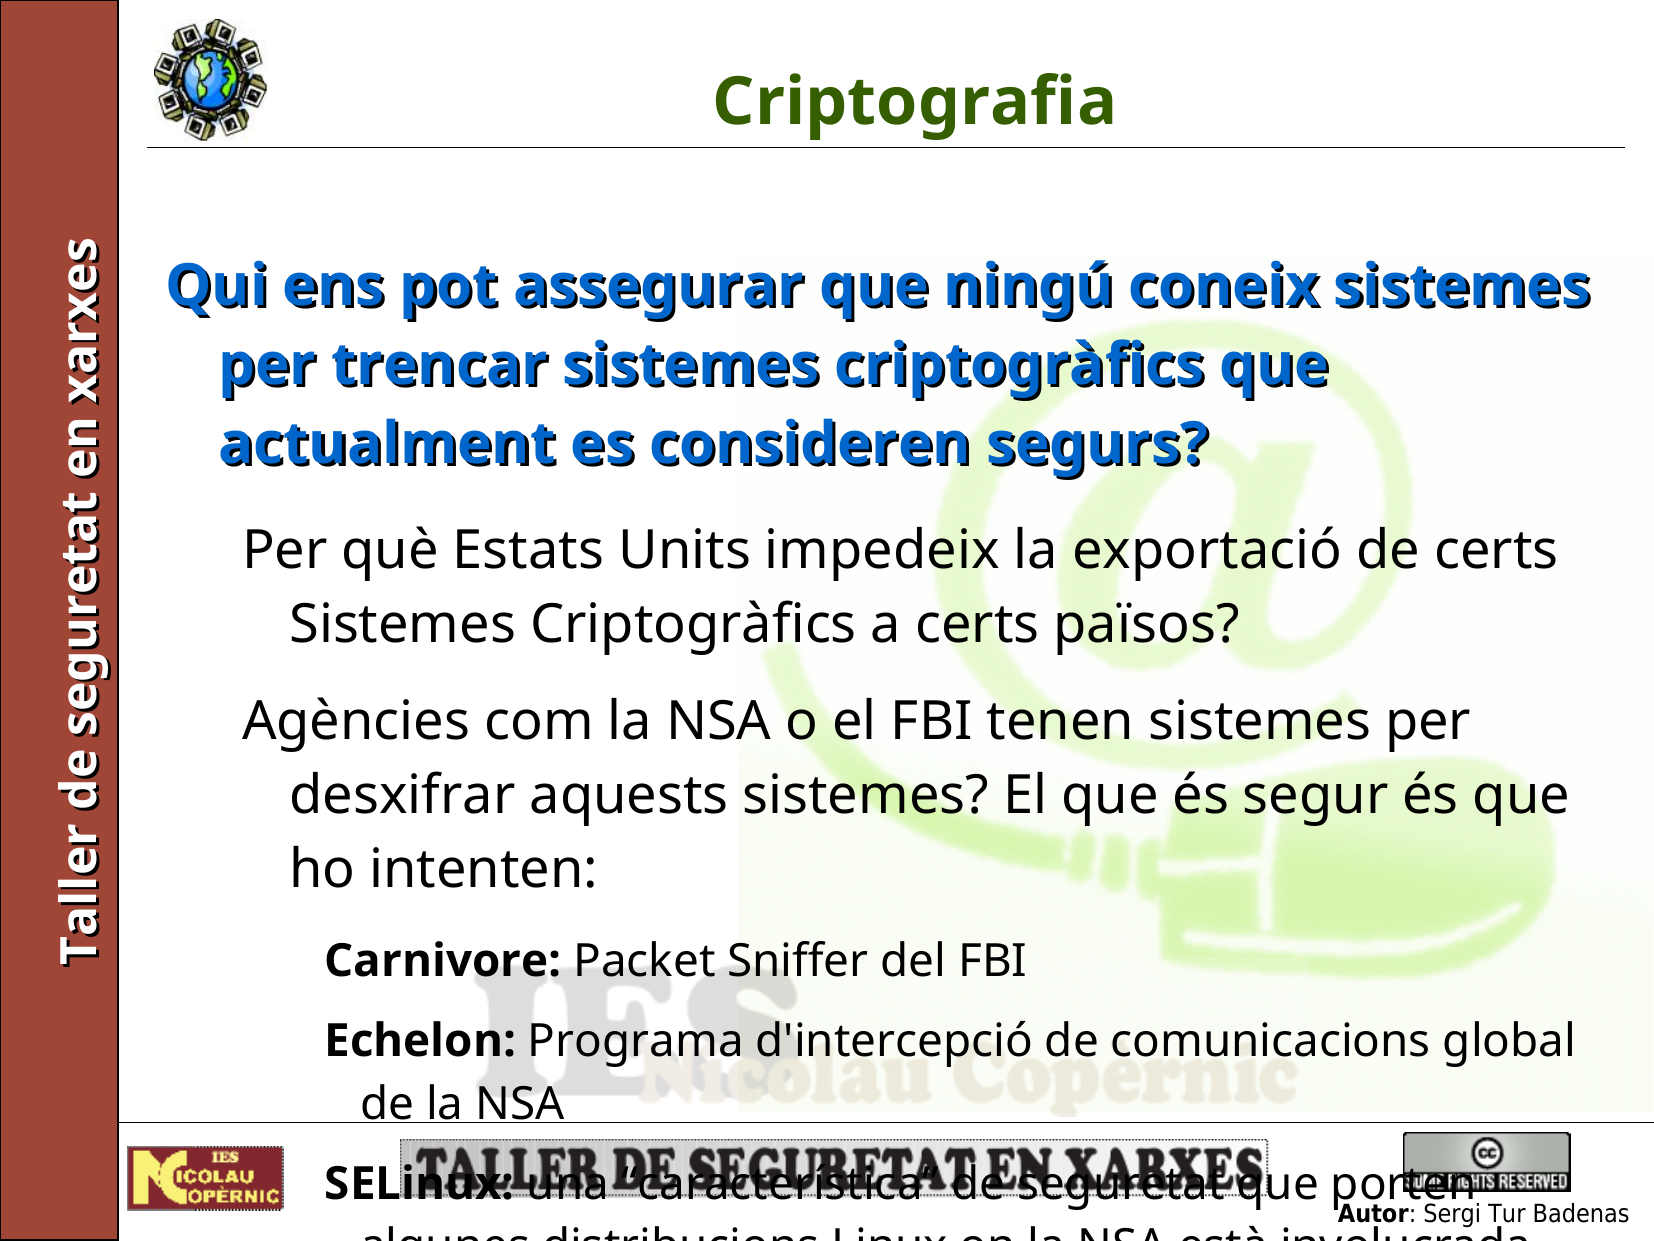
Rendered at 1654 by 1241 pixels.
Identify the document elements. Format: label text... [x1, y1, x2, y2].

picture [154, 19, 268, 142]
picture [545, 1091, 555, 1105]
picture [1046, 1177, 1058, 1184]
picture [1147, 1177, 1159, 1184]
picture [1456, 1177, 1469, 1192]
picture [665, 1187, 677, 1196]
picture [540, 1109, 559, 1117]
picture [589, 1187, 601, 1196]
picture [986, 1177, 998, 1184]
picture [425, 1179, 435, 1198]
picture [400, 1139, 1270, 1198]
picture [484, 1191, 493, 1198]
picture [1403, 1132, 1571, 1192]
title Criptografia [171, 56, 1654, 141]
picture [483, 1093, 499, 1117]
picture [1243, 1177, 1256, 1196]
list Qui ens pot assegurar que ningú coneix sistemes per trencar sistemes criptogràfics que actualment es consideren segurs? Per què Estats Units impedeix la exportació de certs Sistemes Criptogràfics a certs països? Agències com la NSA o el FBI tenen sistemes per desxifrar aquests sistemes? El que és segur és que ho intenten: Carnivore: Packet Sniffer del FBI Echelon: Programa d'intercepció de comunicacions global de la NSA SELinux: una “característica” de seguretat que porten algunes distribucions Linux on la NSA està involucrada [147, 242, 1636, 1078]
picture [903, 1187, 915, 1196]
picture [1071, 1177, 1084, 1196]
picture [710, 1187, 722, 1196]
picture [466, 252, 1654, 1117]
picture [563, 1177, 576, 1198]
picture [775, 1177, 787, 1184]
picture [958, 1177, 971, 1196]
picture [1188, 1187, 1200, 1196]
picture [1429, 1177, 1441, 1184]
picture [127, 1146, 284, 1211]
